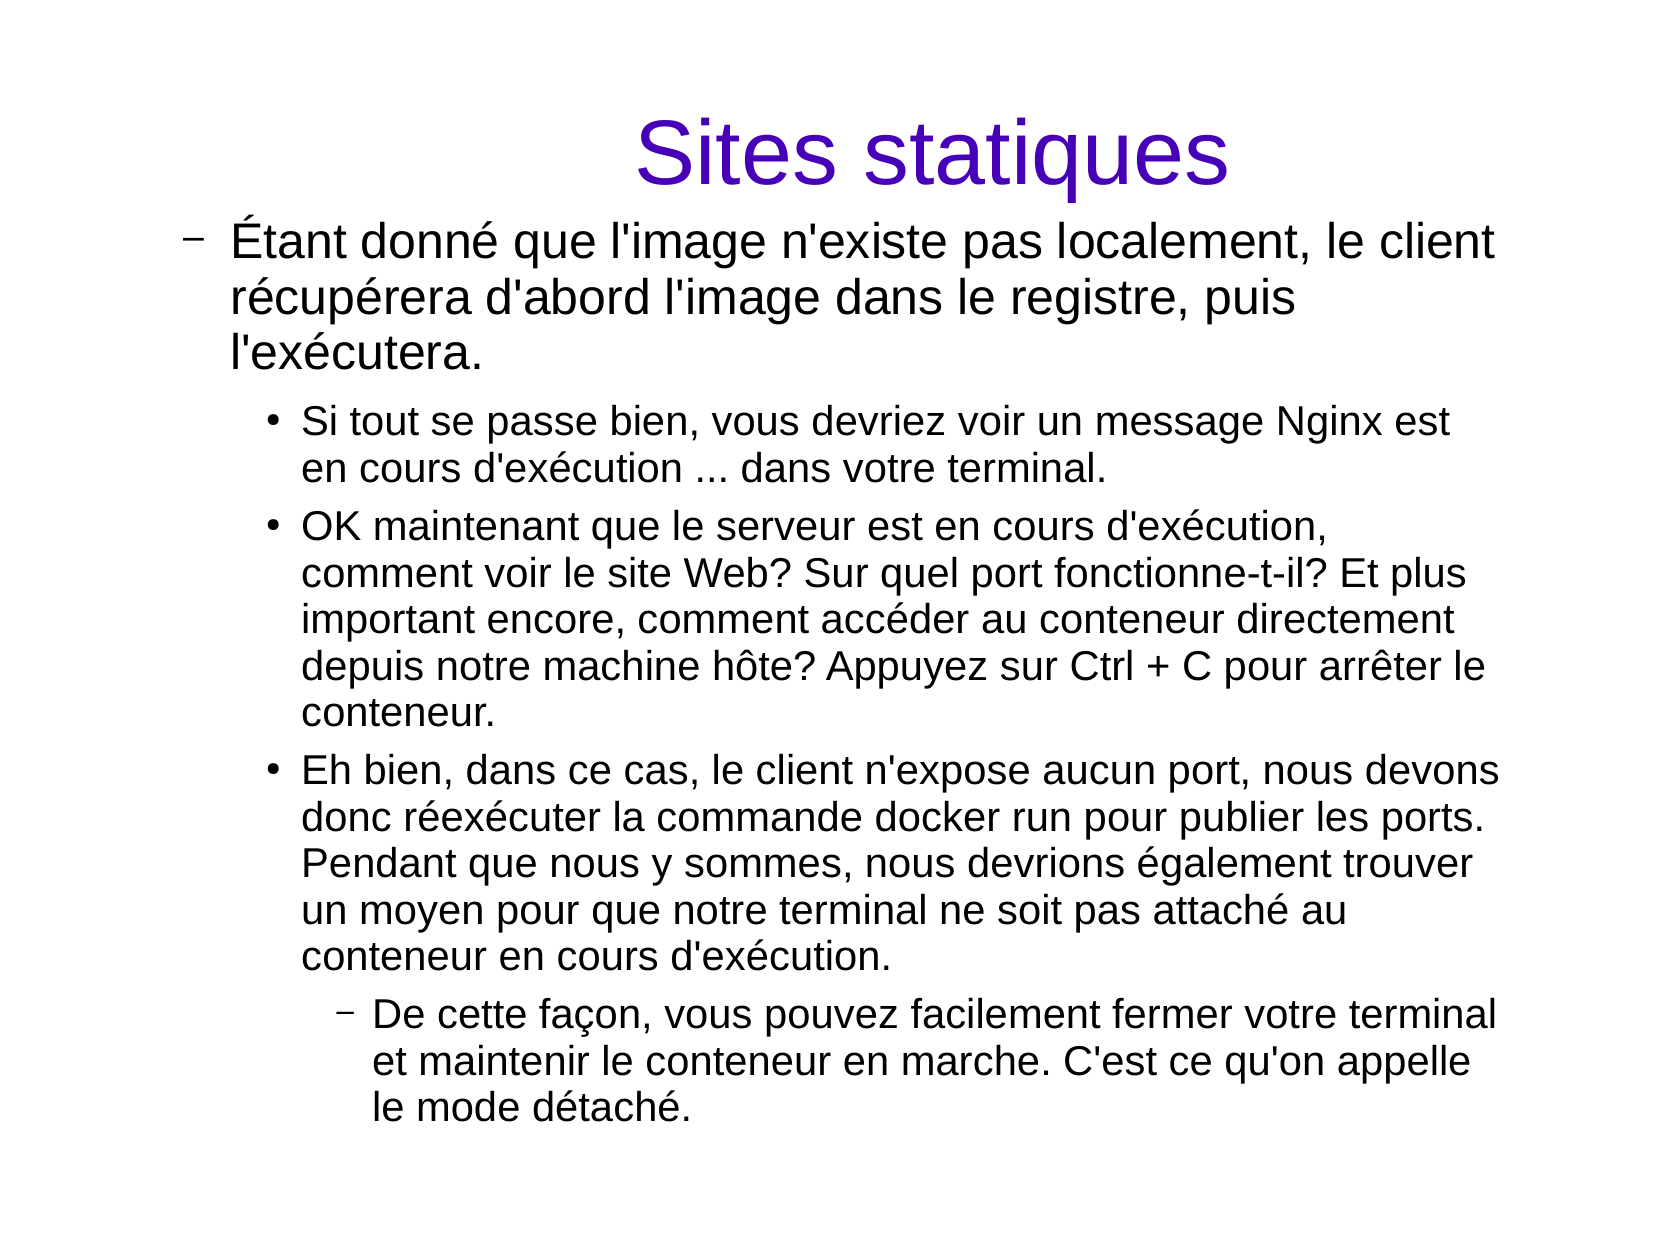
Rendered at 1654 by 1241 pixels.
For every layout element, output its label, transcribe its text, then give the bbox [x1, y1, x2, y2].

list Étant donné que l'image n'existe pas localement, le client récupérera d'abord l'image dans le registre, puis l'exécutera. Si tout se passe bien, vous devriez voir un message Nginx est en cours d'exécution ... dans votre terminal. OK maintenant que le serveur est en cours d'exécution, comment voir le site Web? Sur quel port fonctionne-t-il? Et plus important encore, comment accéder au conteneur directement depuis notre machine hôte? Appuyez sur Ctrl + C pour arrêter le conteneur. Eh bien, dans ce cas, le client n'expose aucun port, nous devons donc réexécuter la commande docker run pour publier les ports. Pendant que nous y sommes, nous devrions également trouver un moyen pour que notre terminal ne soit pas attaché au conteneur en cours d'exécution. De cette façon, vous pouvez facilement fermer votre terminal et maintenir le conteneur en marche. C'est ce qu'on appelle le mode détaché. [17, 213, 1506, 1131]
title Sites statiques [82, 49, 1571, 257]
